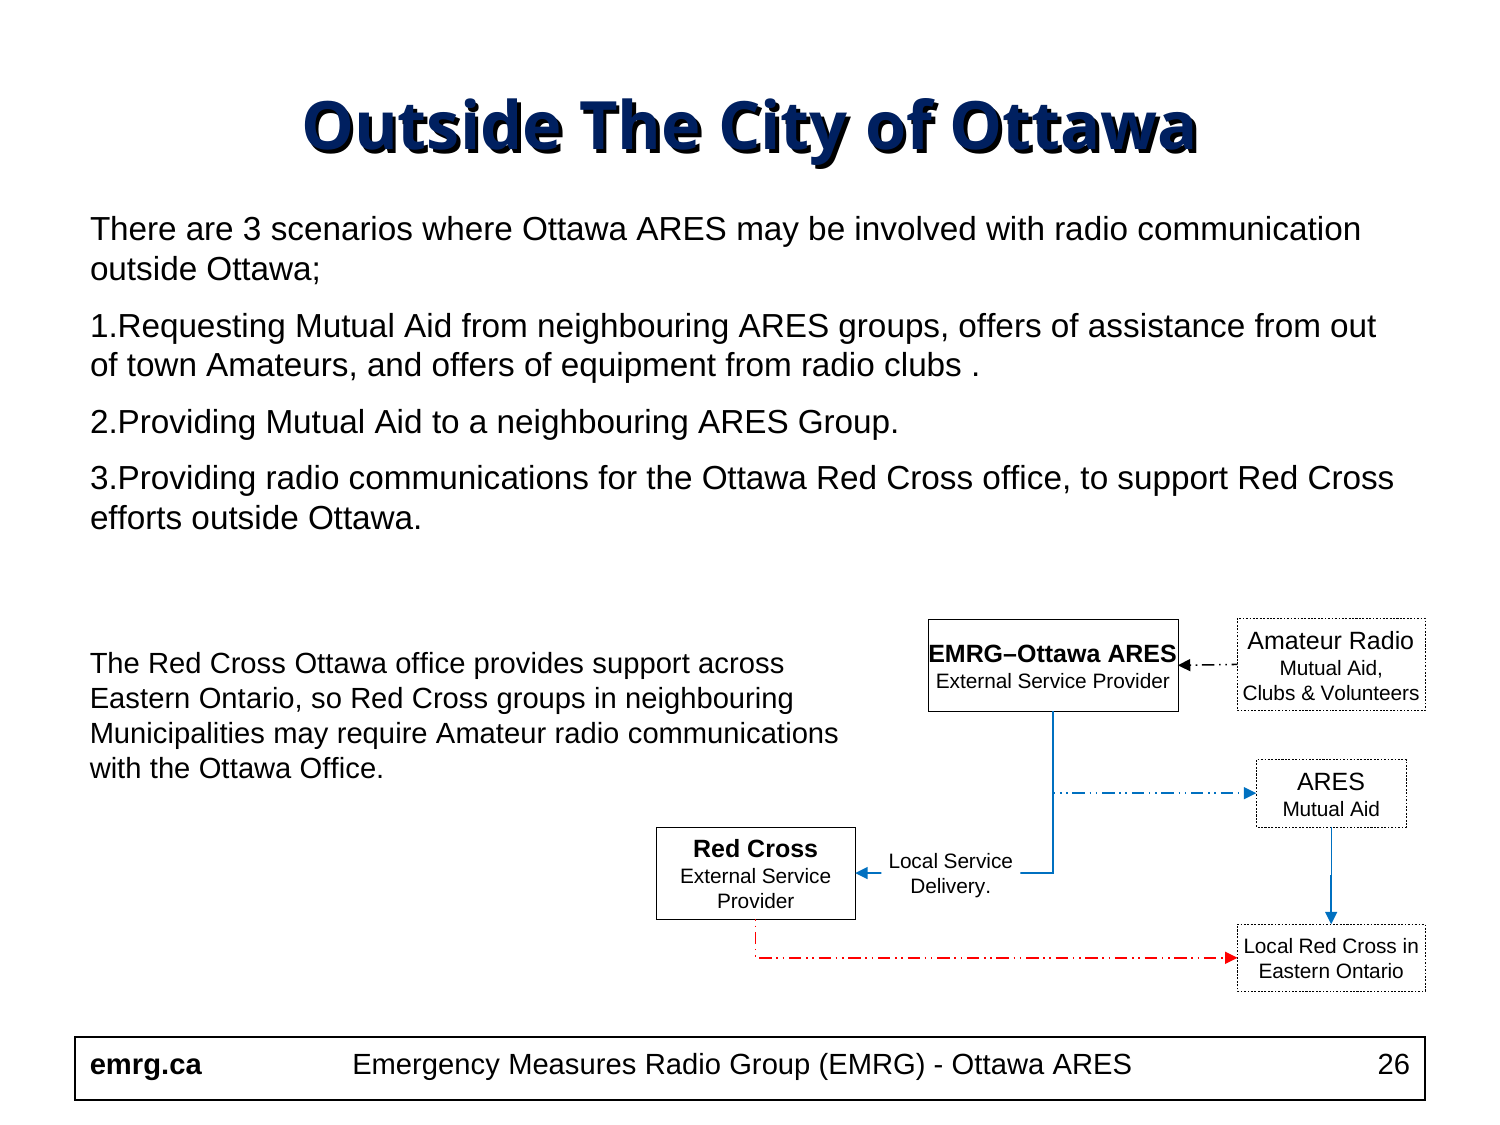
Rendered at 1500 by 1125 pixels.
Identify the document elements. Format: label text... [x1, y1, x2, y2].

text_box Red Cross External Service Provider [656, 826, 856, 920]
text_box ARES Mutual Aid [1256, 759, 1407, 827]
text_box <number> [1246, 1037, 1426, 1103]
list There are 3 scenarios where Ottawa ARES may be involved with radio communication outside Ottawa; Requesting Mutual Aid from neighbouring ARES groups, offers of assistance from out of town Amateurs, and offers of equipment from radio clubs . Providing Mutual Aid to a neighbouring ARES Group. Providing radio communications for the Ottawa Red Cross office, to support Red Cross efforts outside Ottawa. [75, 201, 1426, 588]
text_box Local Service Delivery. [881, 847, 1021, 898]
text_box Amateur Radio Mutual Aid, Clubs & Volunteers [1237, 618, 1425, 711]
title Outside The City of Ottawa [75, 45, 1426, 201]
text_box The Red Cross Ottawa office provides support across Eastern Ontario, so Red Cross groups in neighbouring Municipalities may require Amateur radio communications with the Ottawa Office. [75, 636, 856, 792]
text_box EMRG–Ottawa ARES External Service Provider [927, 619, 1178, 712]
text_box Local Red Cross in Eastern Ontario [1237, 924, 1425, 992]
text_box Emergency Measures Radio Group (EMRG) - Ottawa ARES [247, 1037, 1238, 1103]
